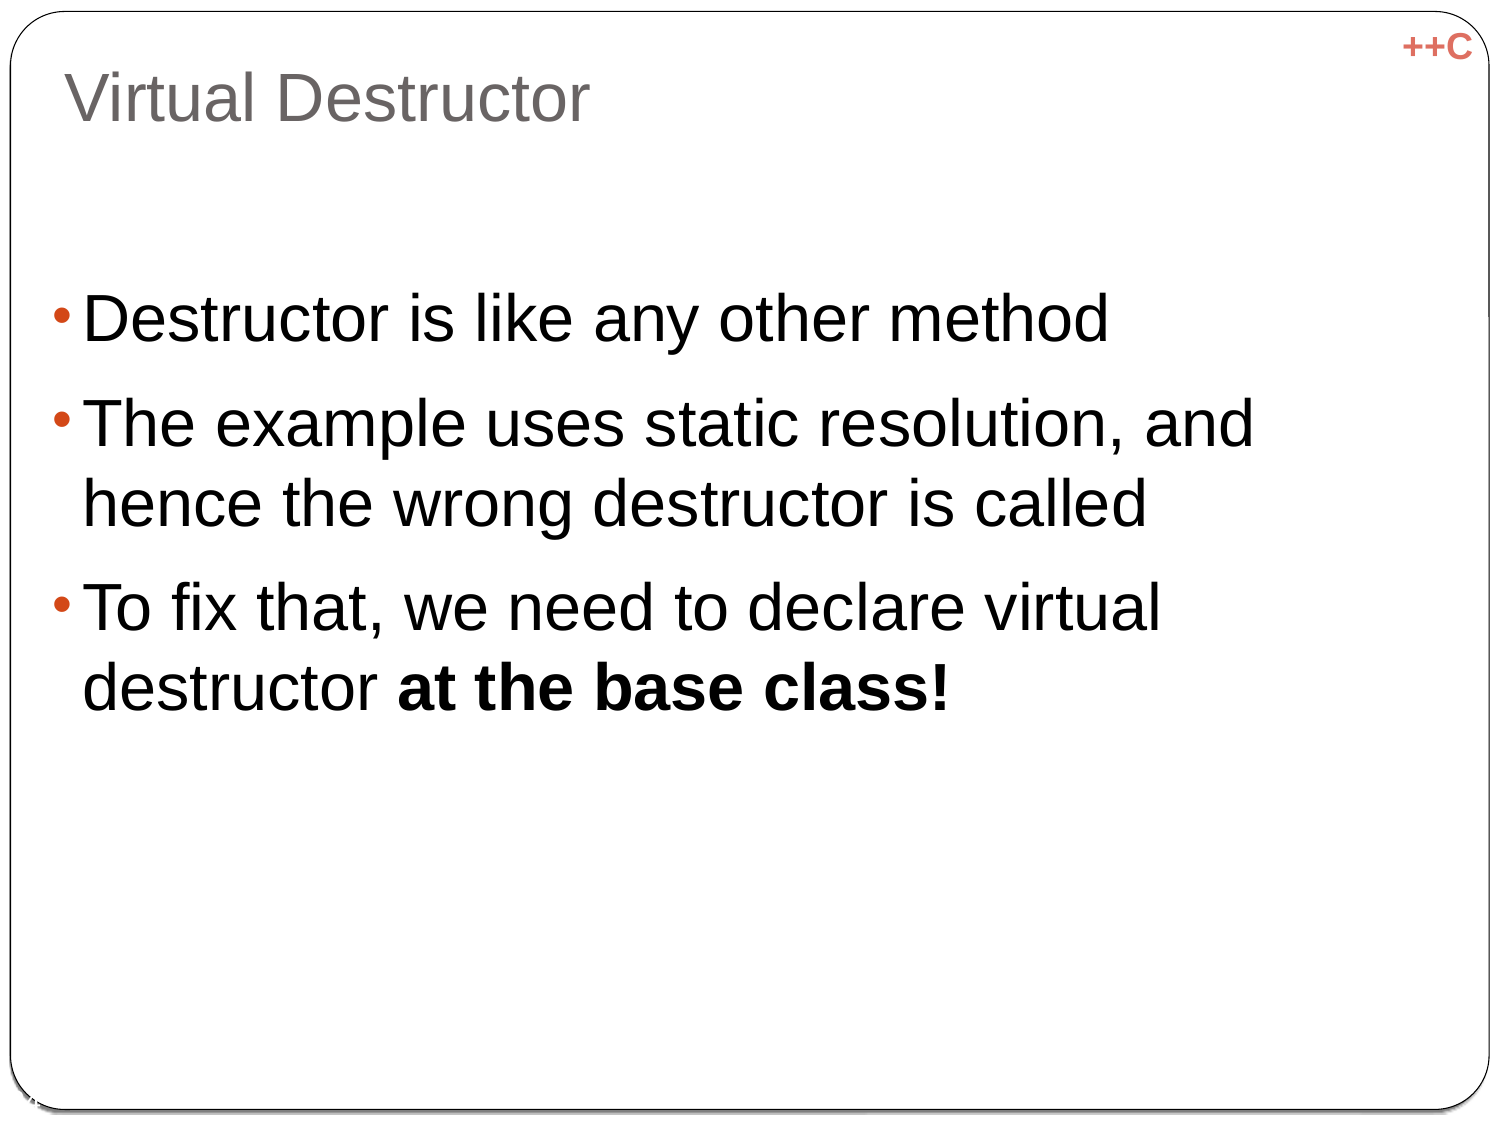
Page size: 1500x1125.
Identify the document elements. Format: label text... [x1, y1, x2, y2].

slide_number <number> [0, 1074, 50, 1125]
title Virtual Destructor [50, 45, 1450, 150]
list Destructor is like any other method The example uses static resolution, and hence the wrong destructor is called To fix that, we need to declare virtual destructor at the base class! [37, 162, 1463, 1088]
